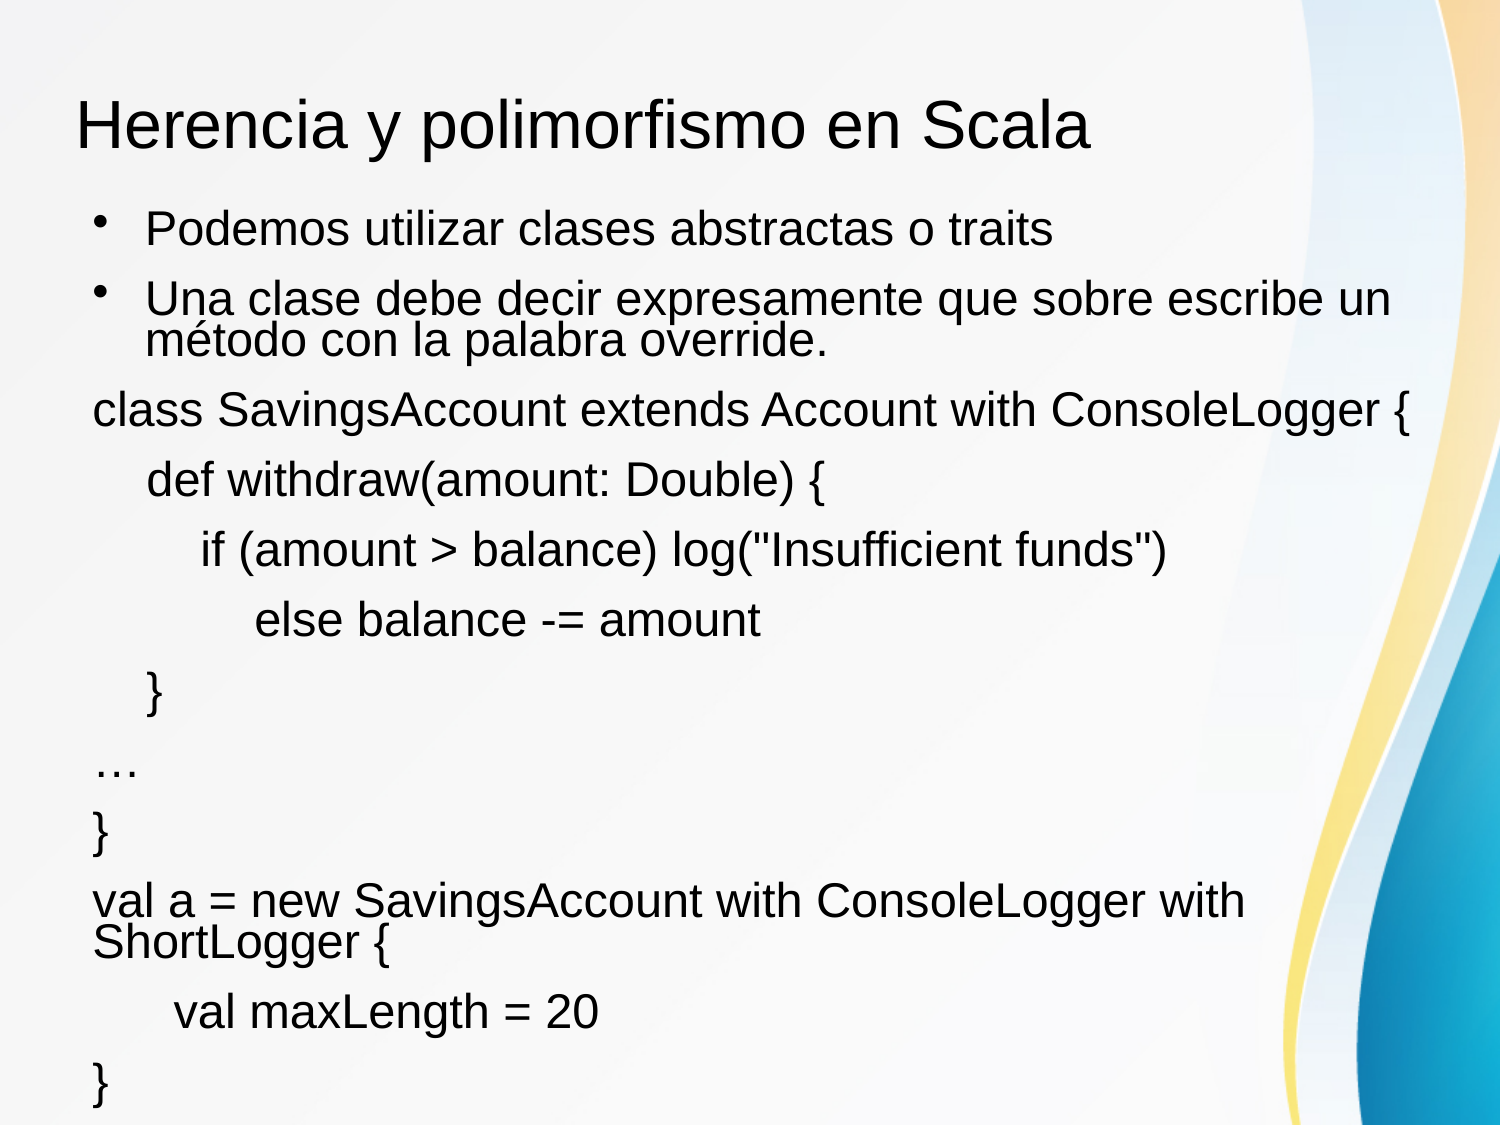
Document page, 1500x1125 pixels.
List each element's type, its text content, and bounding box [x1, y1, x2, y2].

text_box Podemos utilizar clases abstractas o traits Una clase debe decir expresamente que sobre escribe un método con la palabra override. class SavingsAccount extends Account with ConsoleLogger { def withdraw(amount: Double) { if (amount > balance) log("Insufficient funds") else balance -= amount } … } val a = new SavingsAccount with ConsoleLogger with ShortLogger { val maxLength = 20 } [74, 212, 1471, 1108]
picture [0, 0, 1500, 1125]
text_box Herencia y polimorfismo en Scala [74, 67, 1147, 175]
